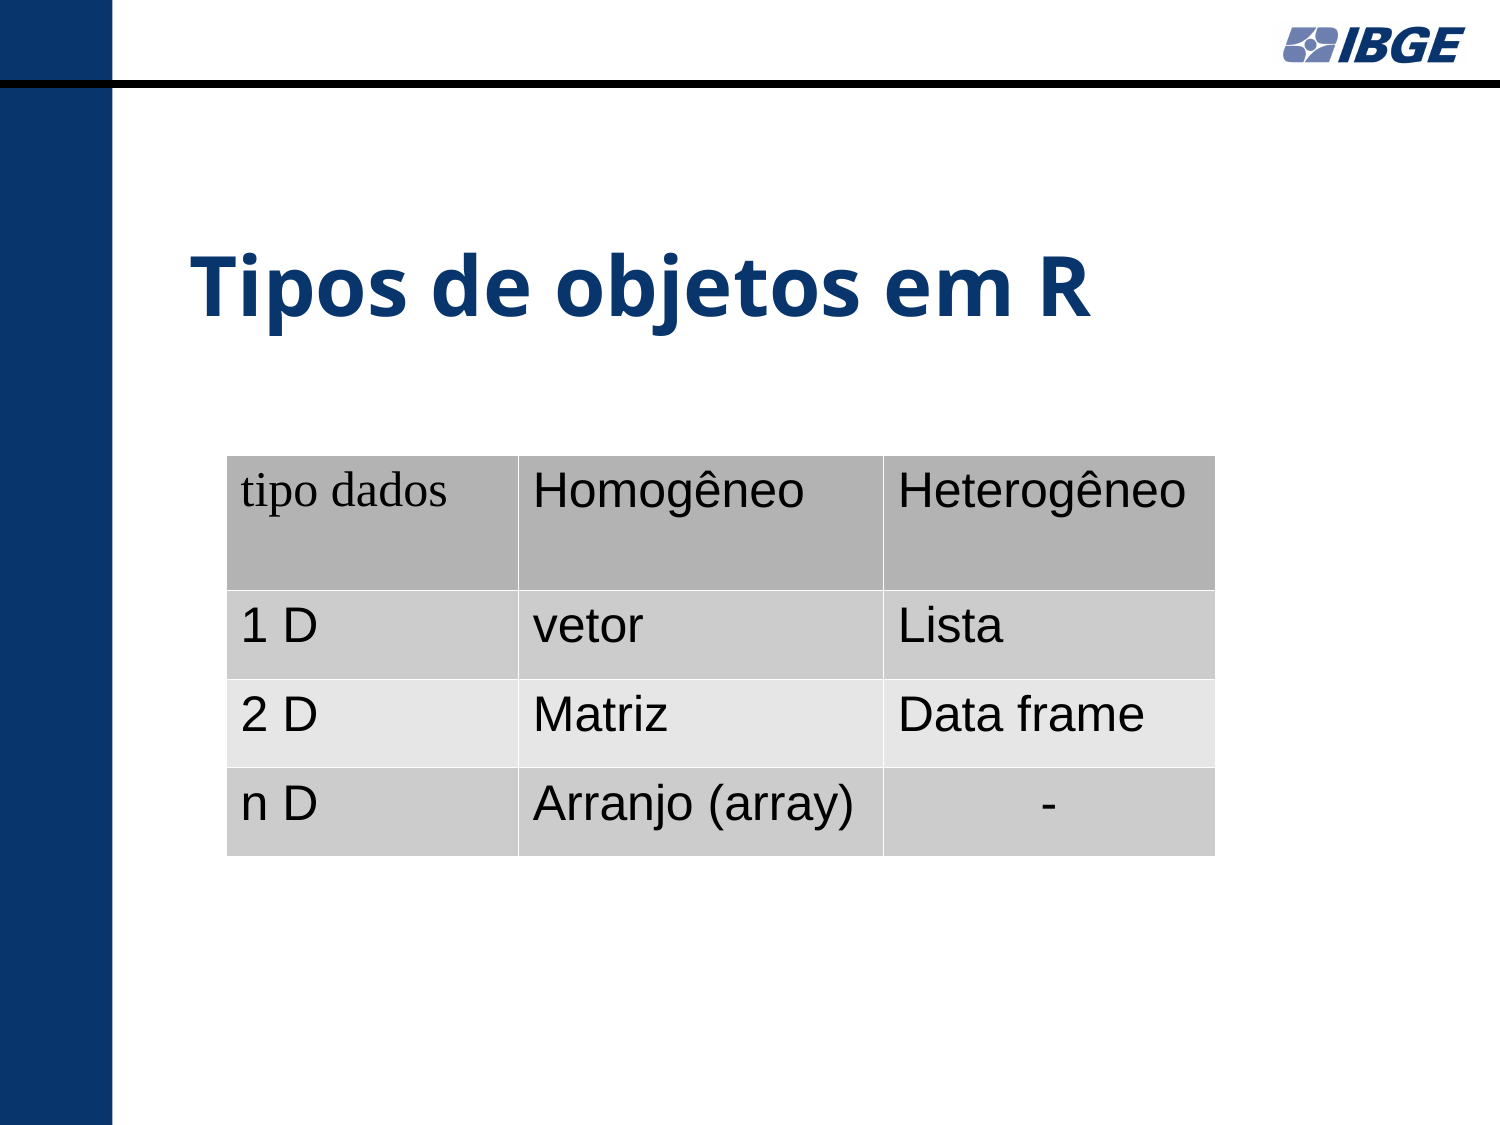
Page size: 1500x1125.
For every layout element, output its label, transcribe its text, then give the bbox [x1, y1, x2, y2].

table_header Heterogêneo [884, 456, 1215, 590]
table_cell 1 D [227, 591, 518, 679]
table_cell Arranjo (array) [519, 768, 883, 856]
table_cell Matriz [519, 680, 883, 767]
table_cell Data frame [884, 680, 1215, 767]
table_cell Lista [884, 591, 1215, 679]
table_cell vetor [519, 591, 883, 679]
text_box Tipos de objetos em R [174, 224, 1123, 441]
table_cell - [884, 768, 1215, 856]
table_header Homogêneo [519, 456, 883, 590]
table_cell 2 D [227, 680, 518, 767]
picture [1273, 20, 1468, 64]
table_cell n D [227, 768, 518, 856]
table_header tipo dados [227, 456, 518, 590]
